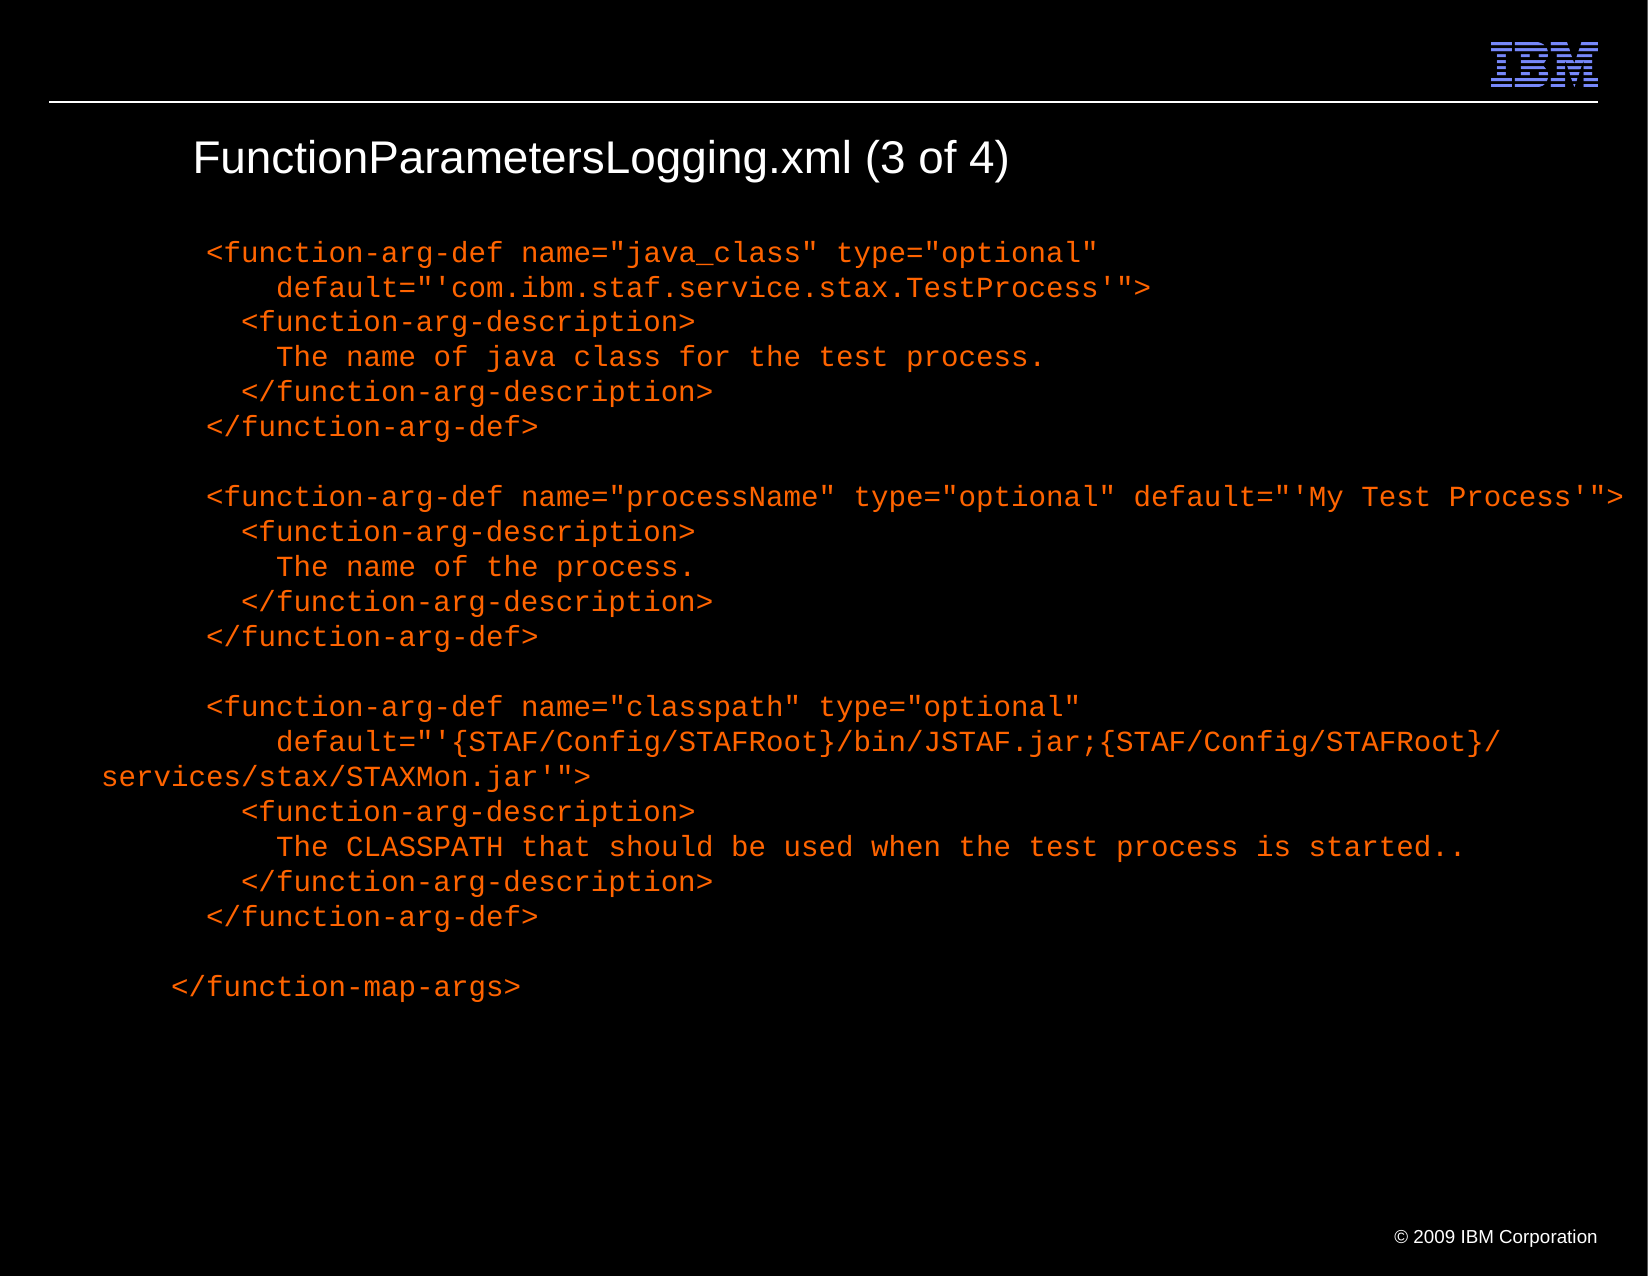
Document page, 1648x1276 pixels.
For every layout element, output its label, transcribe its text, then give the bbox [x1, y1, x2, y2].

picture [1491, 42, 1598, 87]
title FunctionParametersLogging.xml (3 of 4) [175, 125, 1648, 219]
text_box <function-arg-def name="java_class" type="optional" default="'com.ibm.staf.service.stax.TestProcess'"> <function-arg-description> The name of java class for the test process. </function-arg-description> </function-arg-def> <function-arg-def name="processName" type="optional" default="'My Test Process'"> <function-arg-description> The name of the process. </function-arg-description> </function-arg-def> <function-arg-def name="classpath" type="optional" default="'{STAF/Config/STAFRoot}/bin/JSTAF.jar;{STAF/Config/STAFRoot}/services/stax/STAXMon.jar'"> <function-arg-description> The CLASSPATH that should be used when the test process is started.. </function-arg-description> </function-arg-def> </function-map-args> [86, 225, 1648, 1010]
